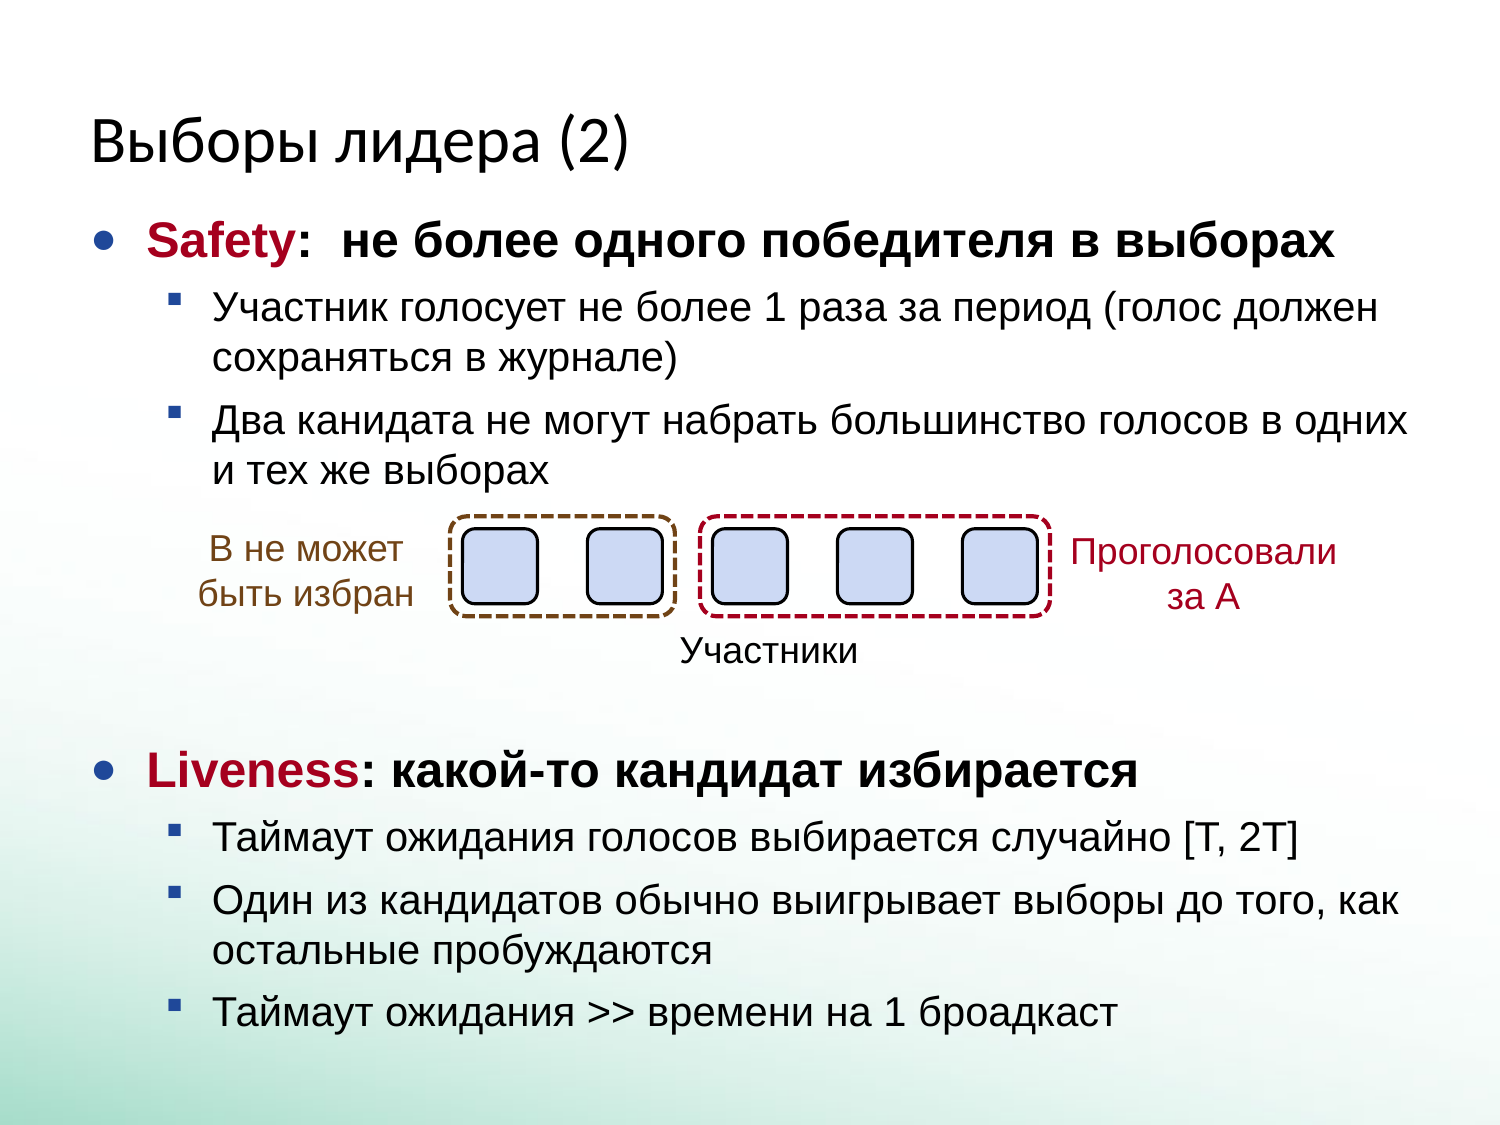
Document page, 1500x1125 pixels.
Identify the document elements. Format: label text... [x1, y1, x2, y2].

text_box [462, 528, 538, 604]
text_box Проголосовали за A [1050, 519, 1358, 625]
text_box [587, 528, 663, 604]
picture [0, 0, 1500, 1125]
text_box [712, 528, 788, 604]
text_box Участники [662, 618, 876, 679]
title Выборы лидера (2) [75, 85, 1425, 186]
text_box [837, 528, 913, 604]
text_box [962, 528, 1038, 604]
text_box B не может быть избран [174, 516, 438, 622]
list Safety: не более одного победителя в выборах Участник голосует не более 1 раза за период (голос должен сохраняться в журнале) Два канидата не могут набрать большинство голосов в одних и тех же выборах Liveness: какой-то кандидат избирается Таймаут ожидания голосов выбирается случайно [T, 2T] Один из кандидатов обычно выигрывает выборы до того, как остальные пробуждаются Таймаут ожидания >> времени на 1 броадкаст [75, 200, 1425, 1025]
